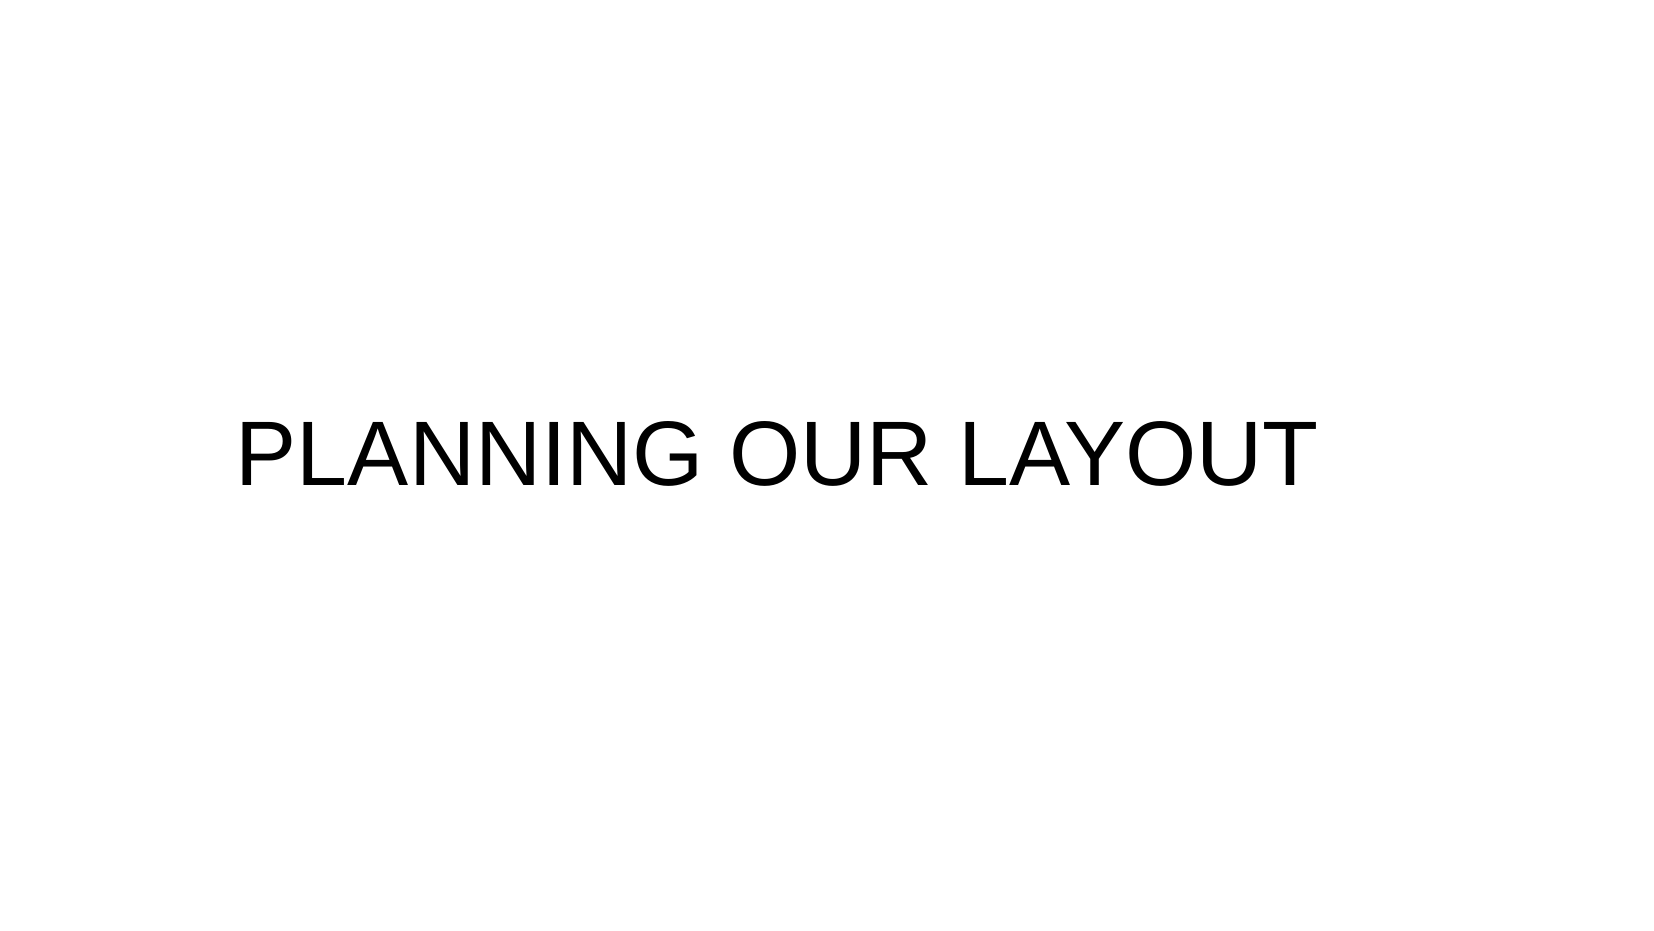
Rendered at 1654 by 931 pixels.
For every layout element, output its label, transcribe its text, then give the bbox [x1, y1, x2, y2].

title PLANNING OUR LAYOUT [0, 37, 1571, 871]
